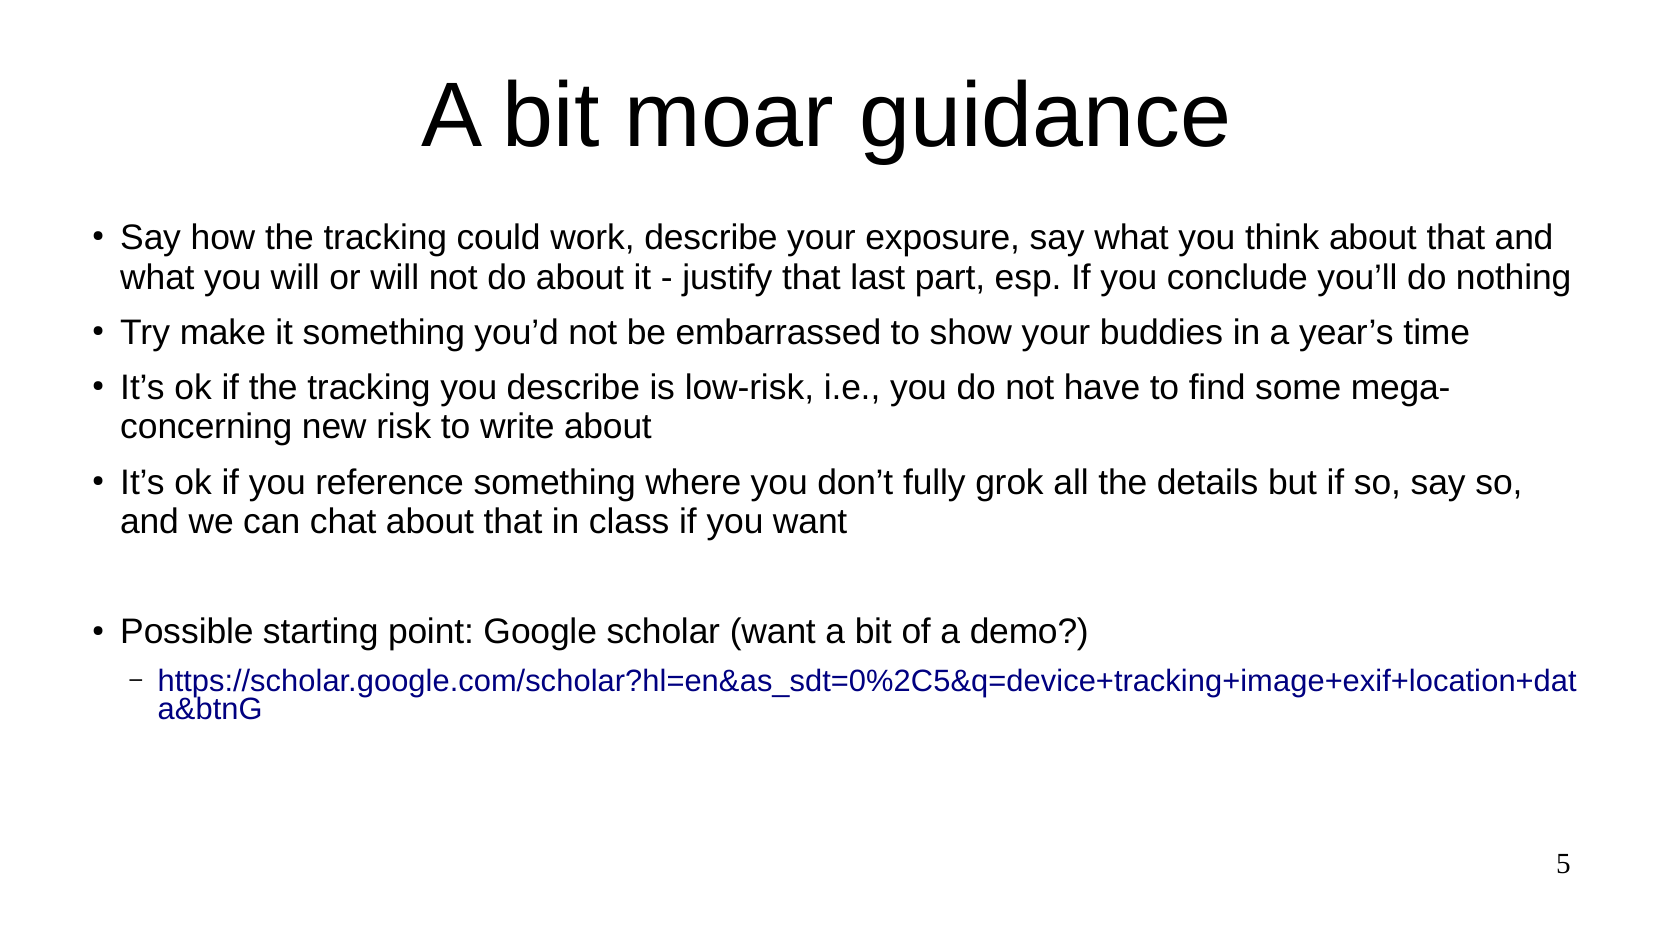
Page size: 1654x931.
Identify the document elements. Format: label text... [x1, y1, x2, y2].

title A bit moar guidance [82, 37, 1571, 193]
list Say how the tracking could work, describe your exposure, say what you think about that and what you will or will not do about it - justify that last part, esp. If you conclude you’ll do nothing Try make it something you’d not be embarrassed to show your buddies in a year’s time It’s ok if the tracking you describe is low-risk, i.e., you do not have to find some mega-concerning new risk to write about It’s ok if you reference something where you don’t fully grok all the details but if so, say so, and we can chat about that in class if you want Possible starting point: Google scholar (want a bit of a demo?) https://scholar.google.com/scholar?hl=en&as_sdt=0%2C5&q=device+tracking+image+exif+location+data&btnG [82, 217, 1571, 758]
